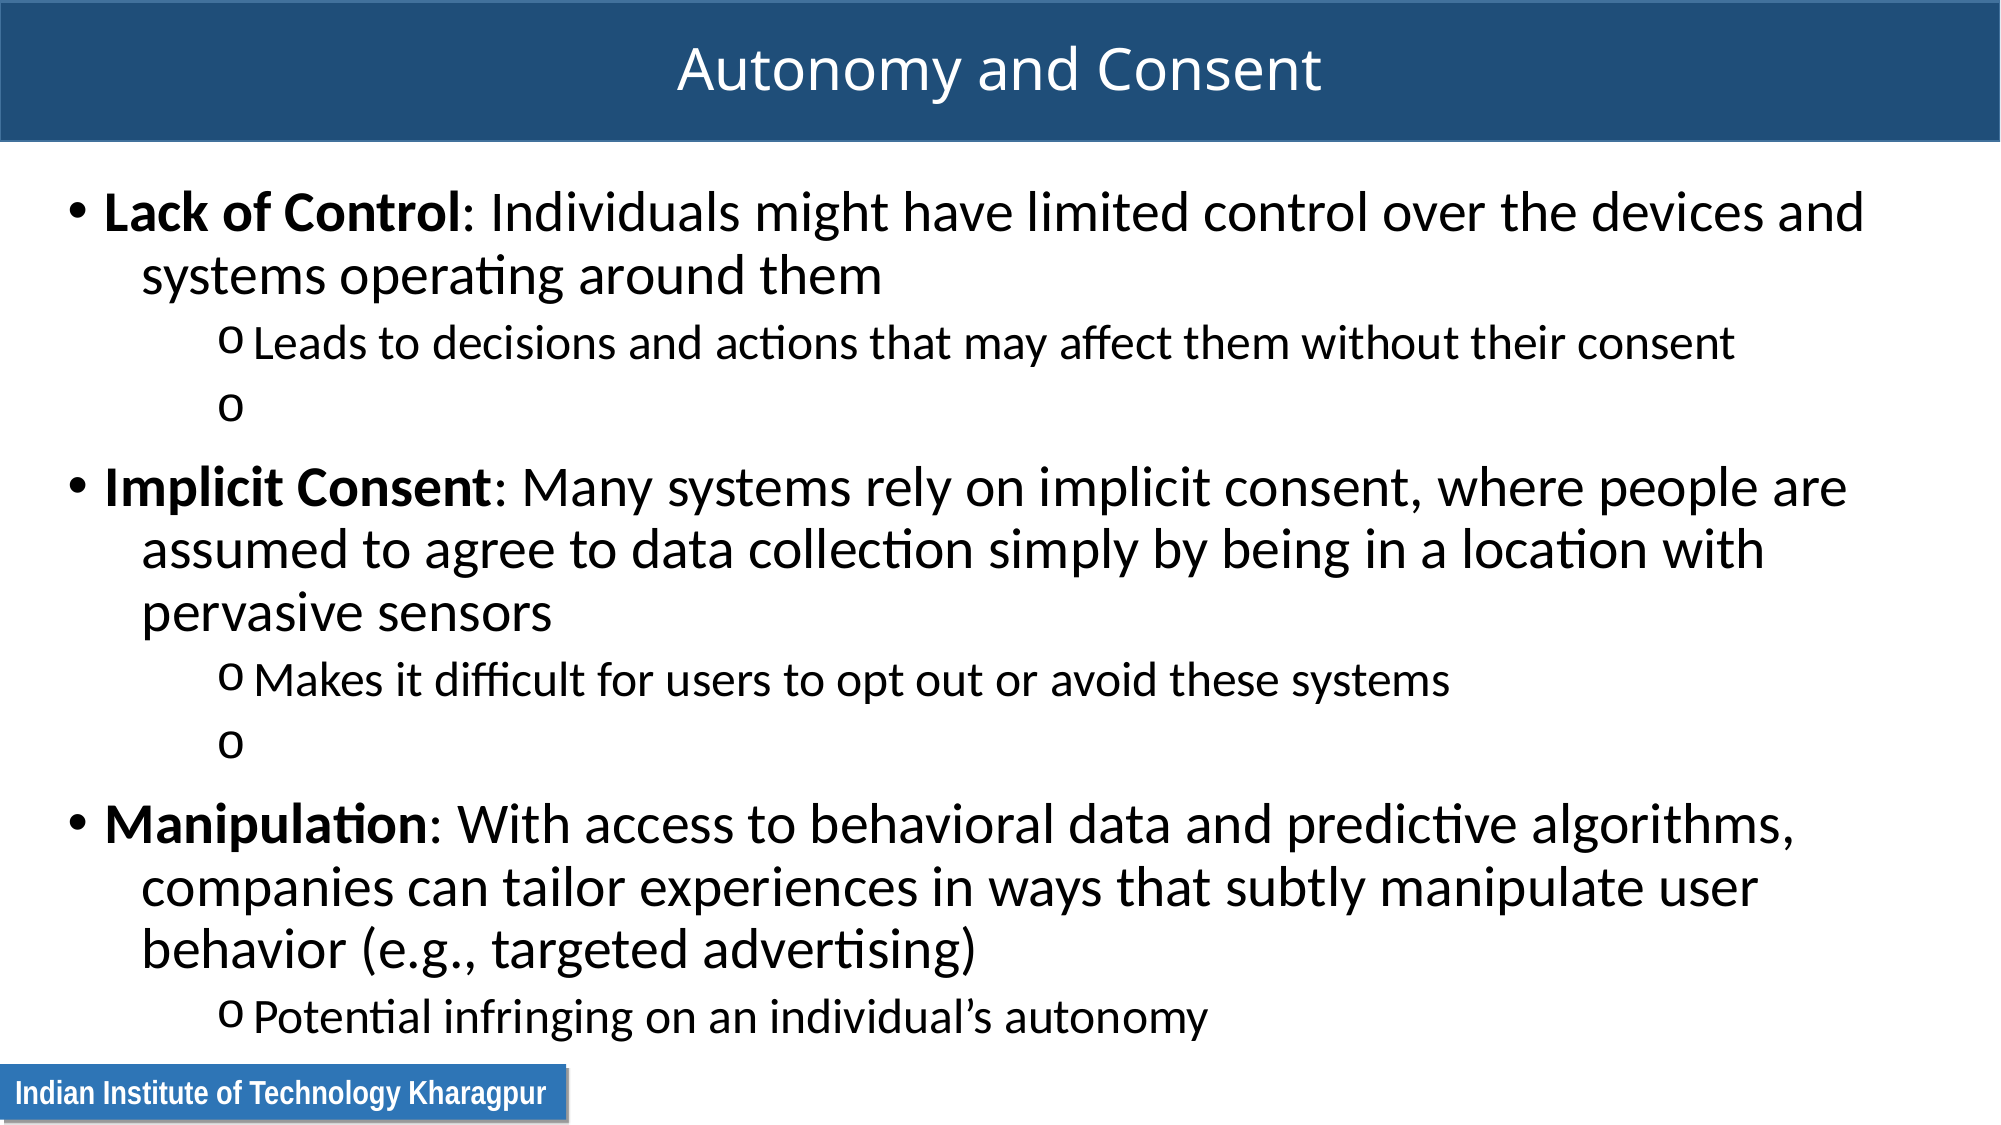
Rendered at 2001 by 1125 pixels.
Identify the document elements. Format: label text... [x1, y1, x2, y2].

list Lack of Control: Individuals might have limited control over the devices and systems operating around them Leads to decisions and actions that may affect them without their consent Implicit Consent: Many systems rely on implicit consent, where people are assumed to agree to data collection simply by being in a location with pervasive sensors Makes it difficult for users to opt out or avoid these systems Manipulation: With access to behavioral data and predictive algorithms, companies can tailor experiences in ways that subtly manipulate user behavior (e.g., targeted advertising) Potential infringing on an individual’s autonomy [52, 174, 1948, 1053]
title Autonomy and Consent [0, 1, 2000, 141]
